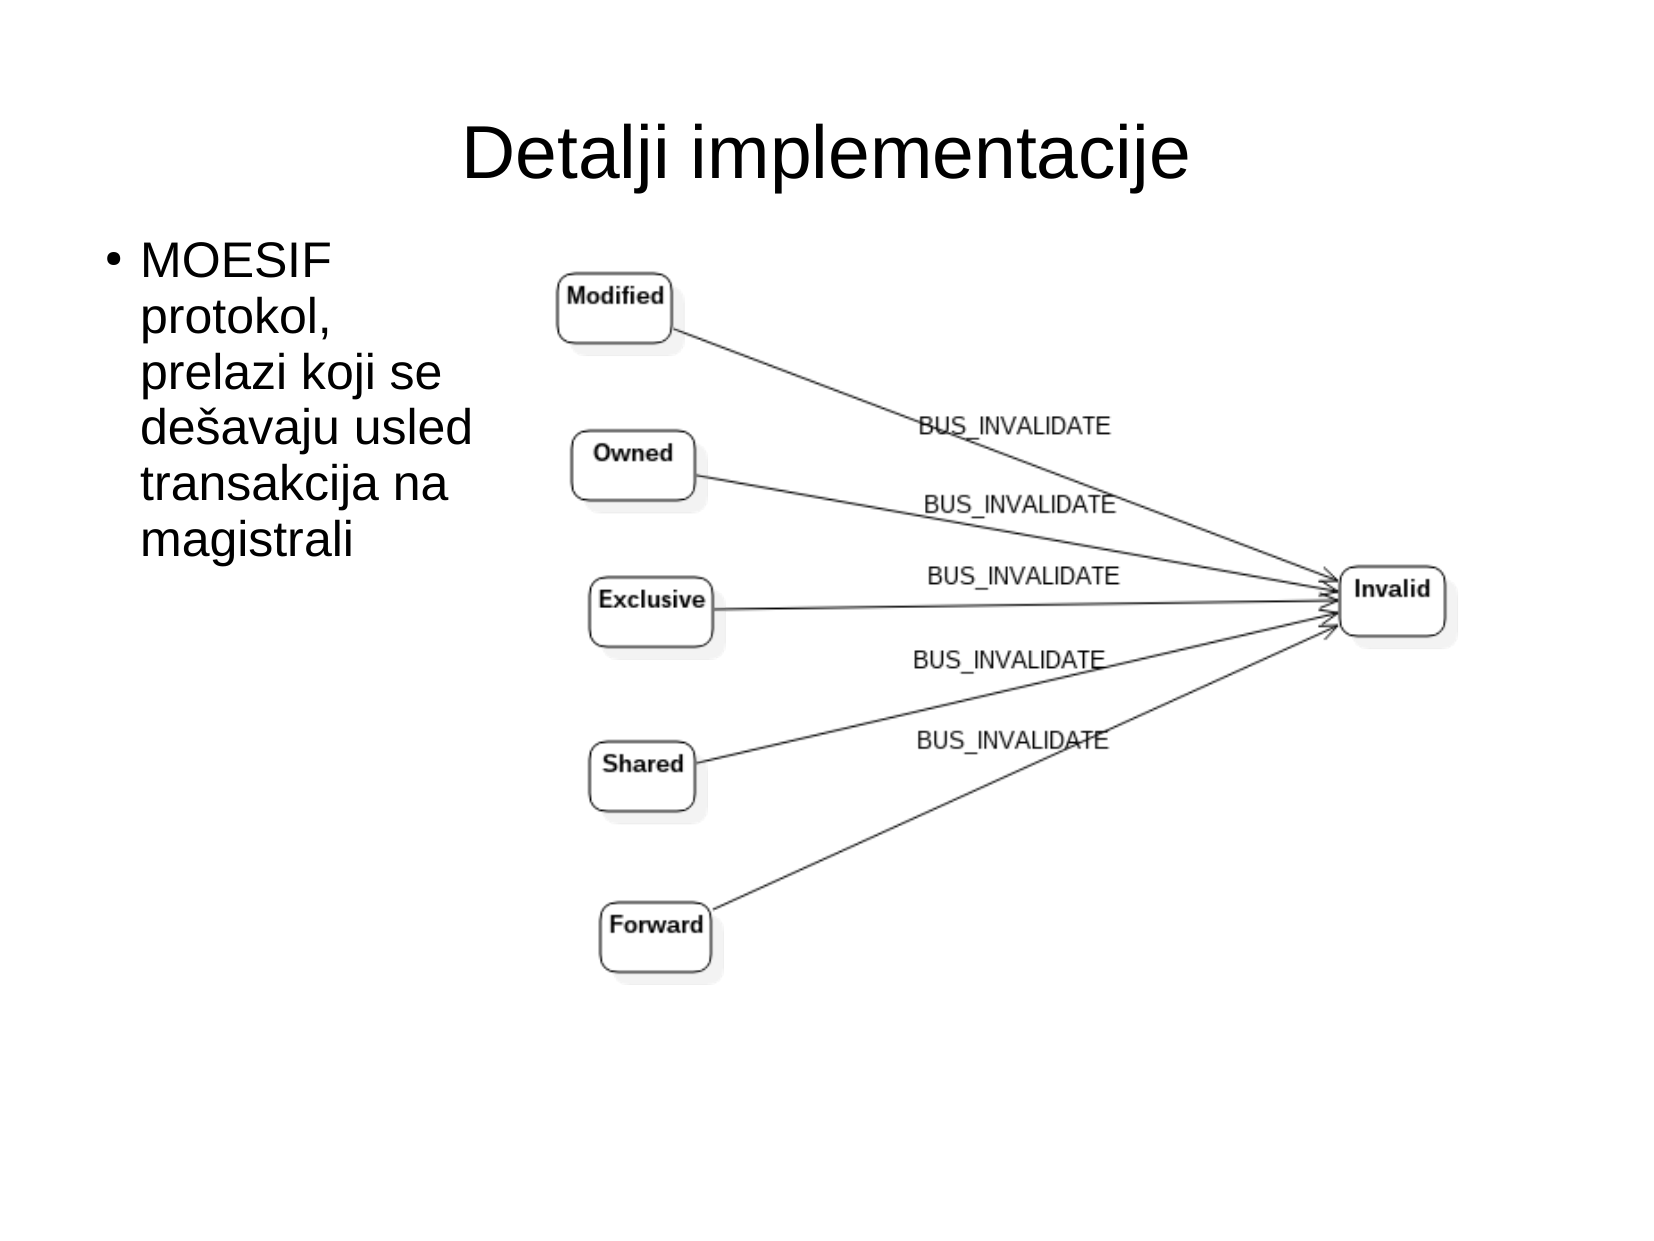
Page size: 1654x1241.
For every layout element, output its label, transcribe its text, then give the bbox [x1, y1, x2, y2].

picture [540, 256, 1517, 1044]
title Detalji implementacije [82, 49, 1571, 257]
text_box MOESIF protokol, prelazi koji se dešavaju usled transakcija na magistrali [90, 225, 496, 575]
